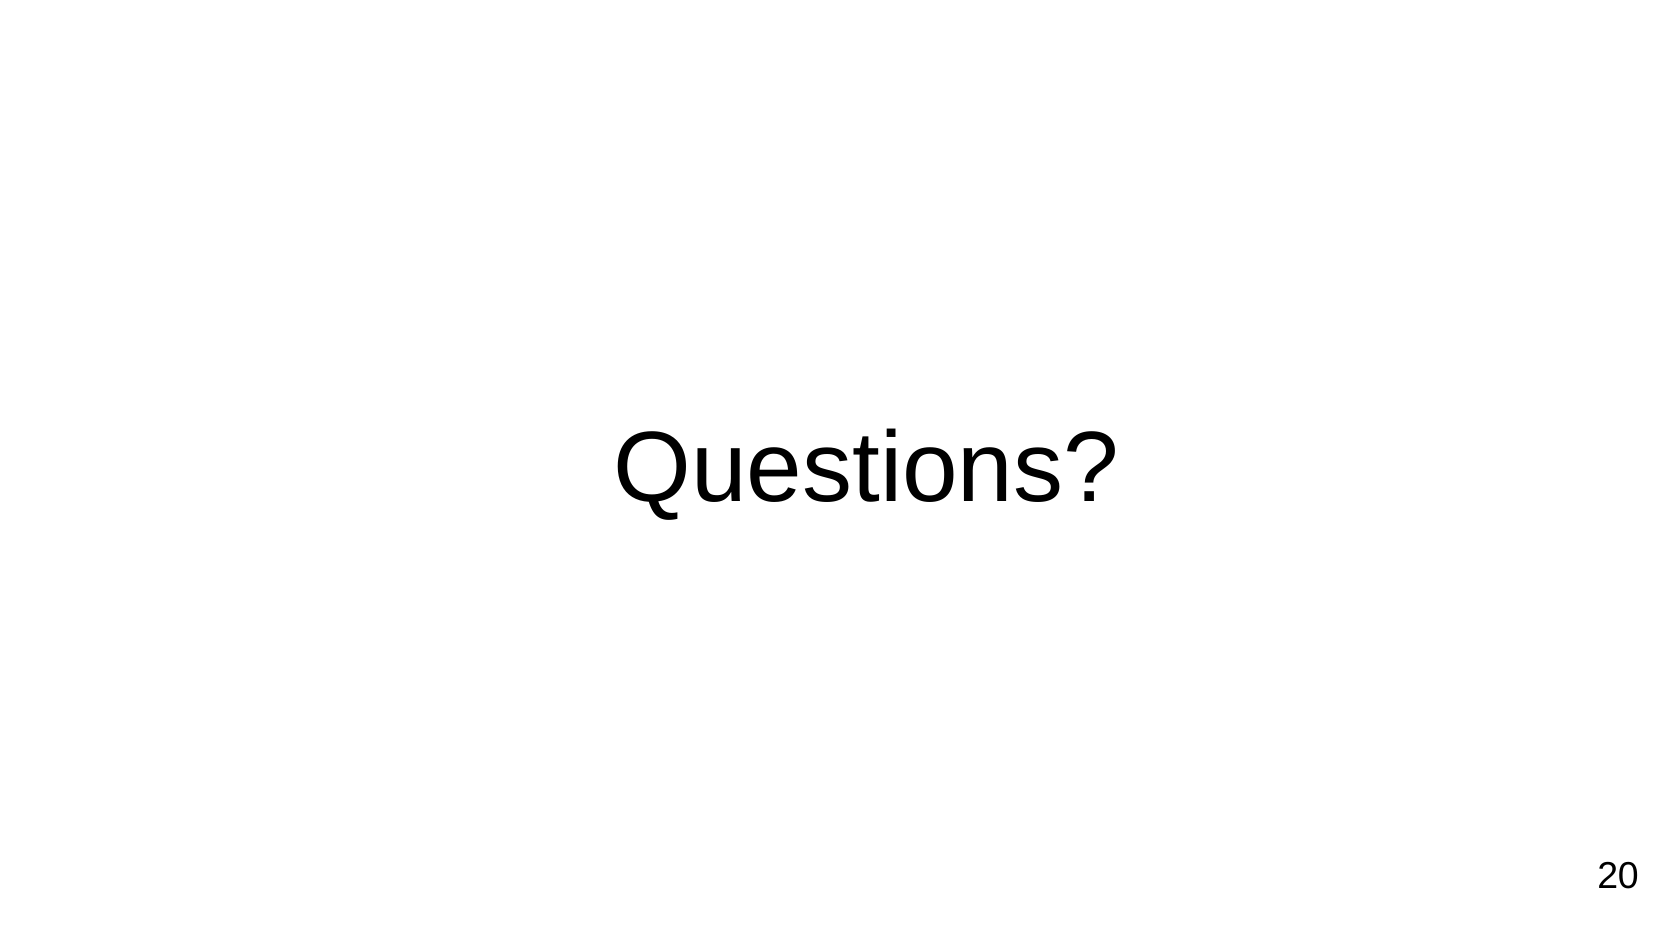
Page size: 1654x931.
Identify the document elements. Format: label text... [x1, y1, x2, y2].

list Questions? [86, 187, 1575, 826]
